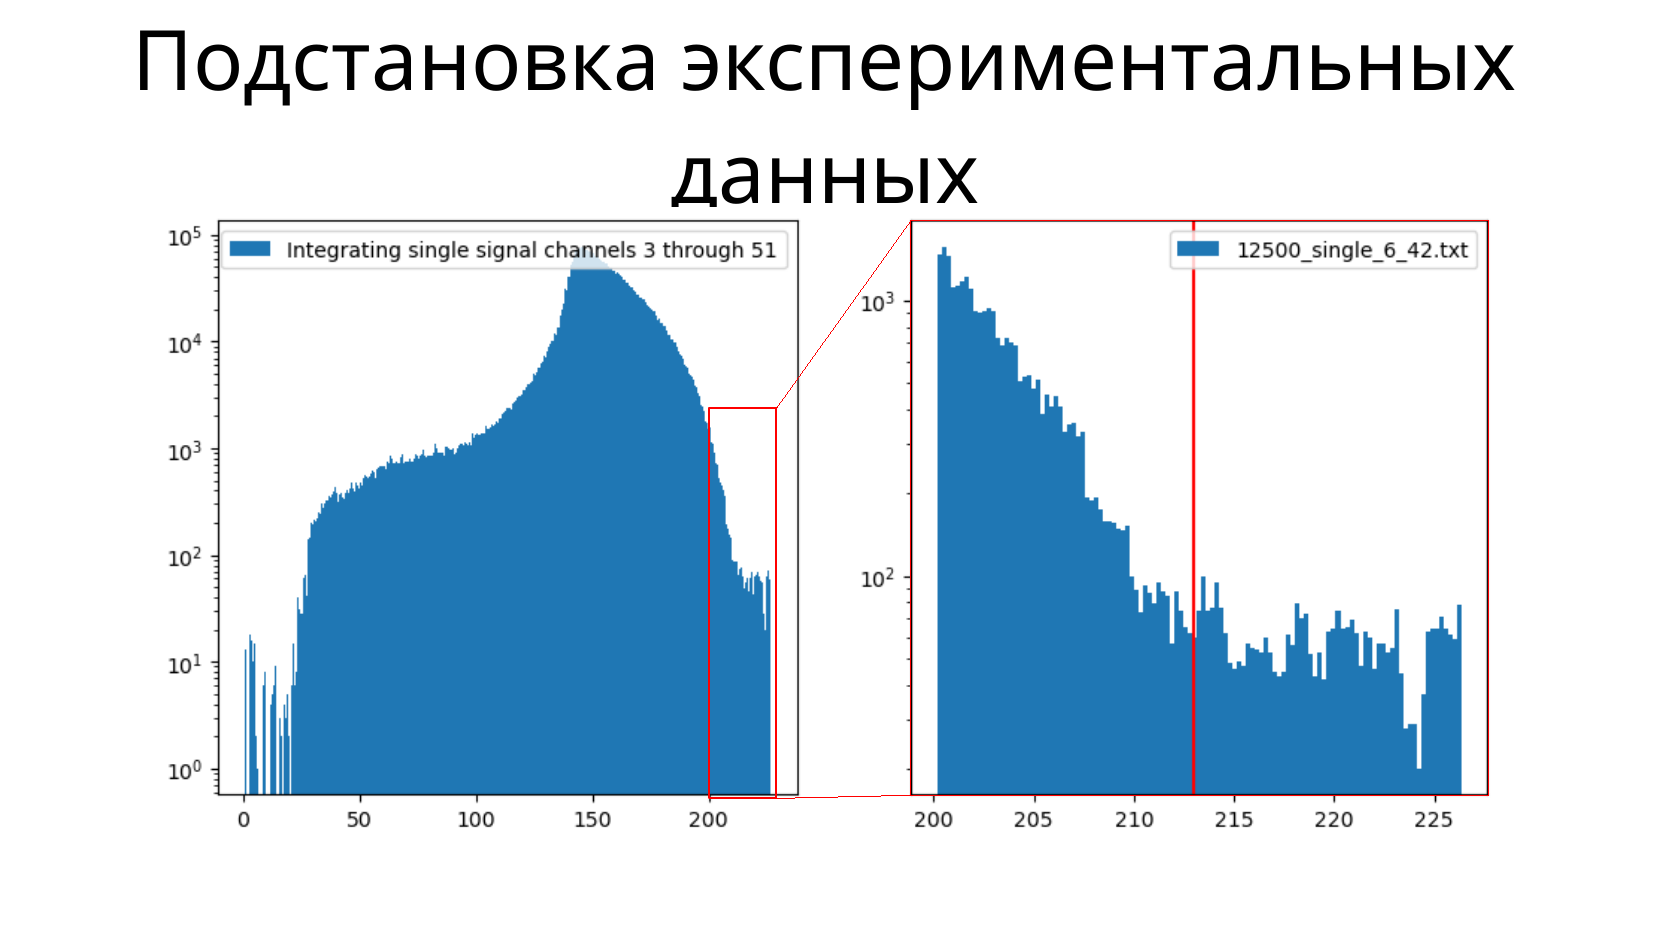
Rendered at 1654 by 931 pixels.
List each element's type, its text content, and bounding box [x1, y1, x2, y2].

picture [151, 207, 811, 845]
picture [844, 207, 1502, 845]
title Подстановка экспериментальных данных [0, 18, 1651, 211]
